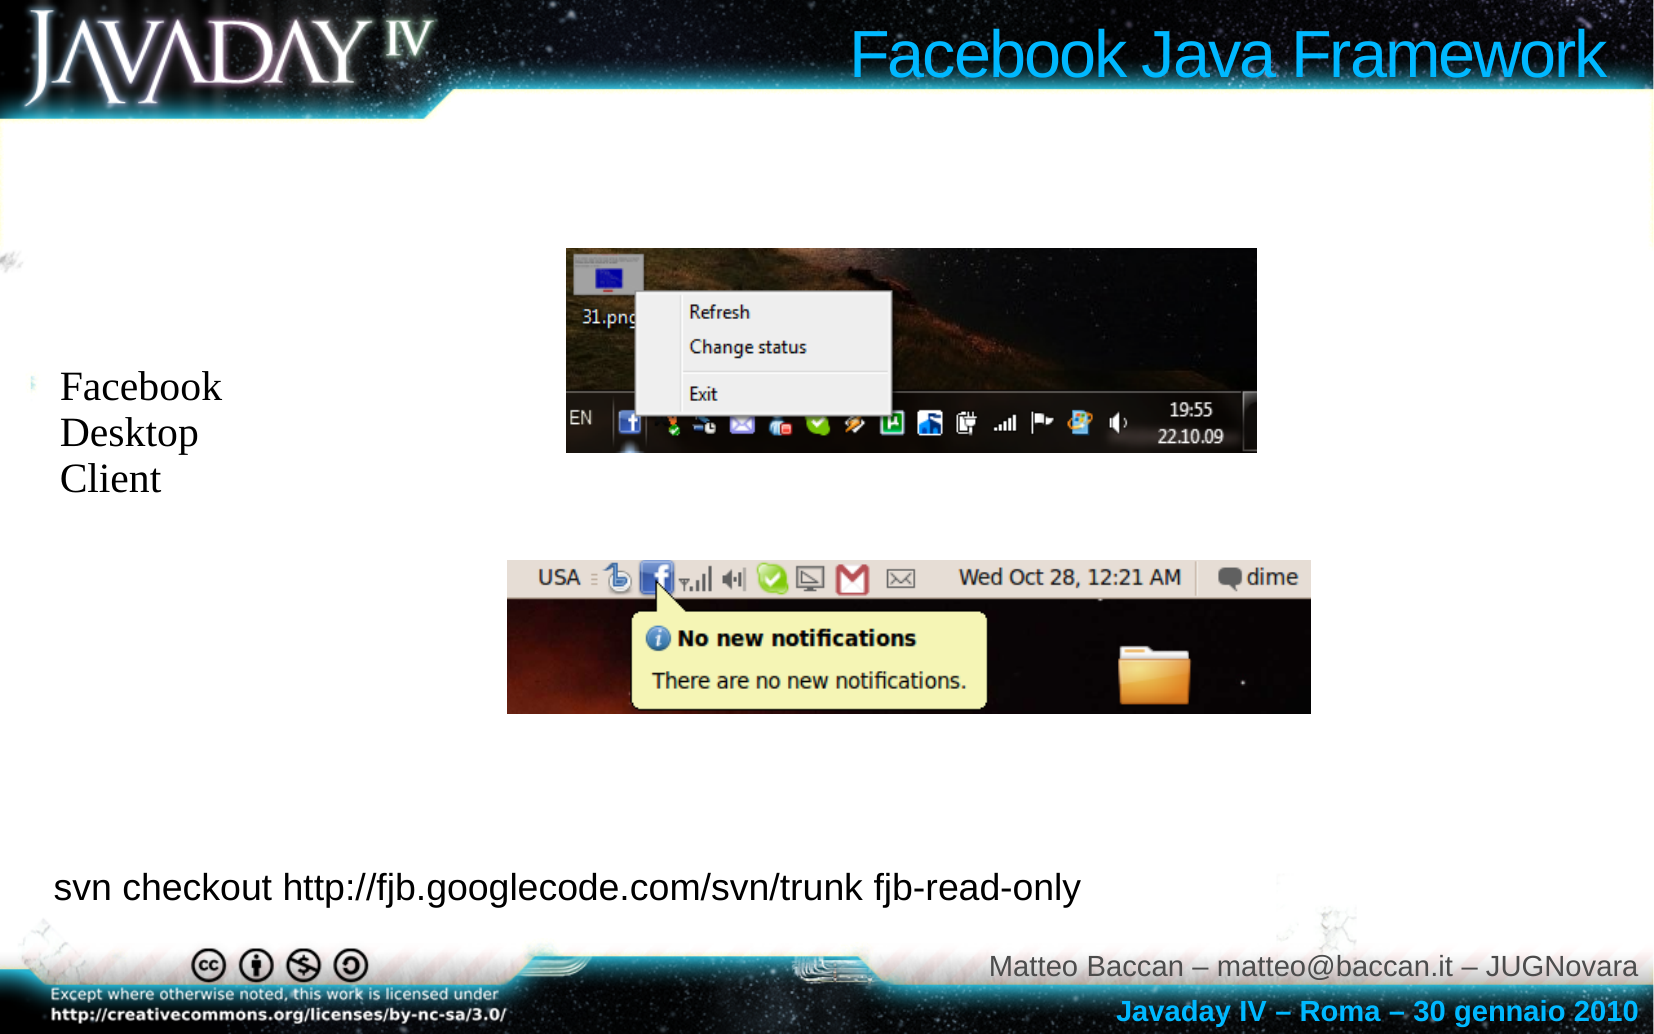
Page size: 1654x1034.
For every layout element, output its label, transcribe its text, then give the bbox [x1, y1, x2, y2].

picture [0, 0, 1654, 1034]
text_box Facebook Desktop Client [45, 355, 395, 512]
title Facebook Java Framework [132, 5, 1609, 103]
text_box svn checkout http://fjb.googlecode.com/svn/trunk fjb-read-only [38, 858, 1616, 916]
